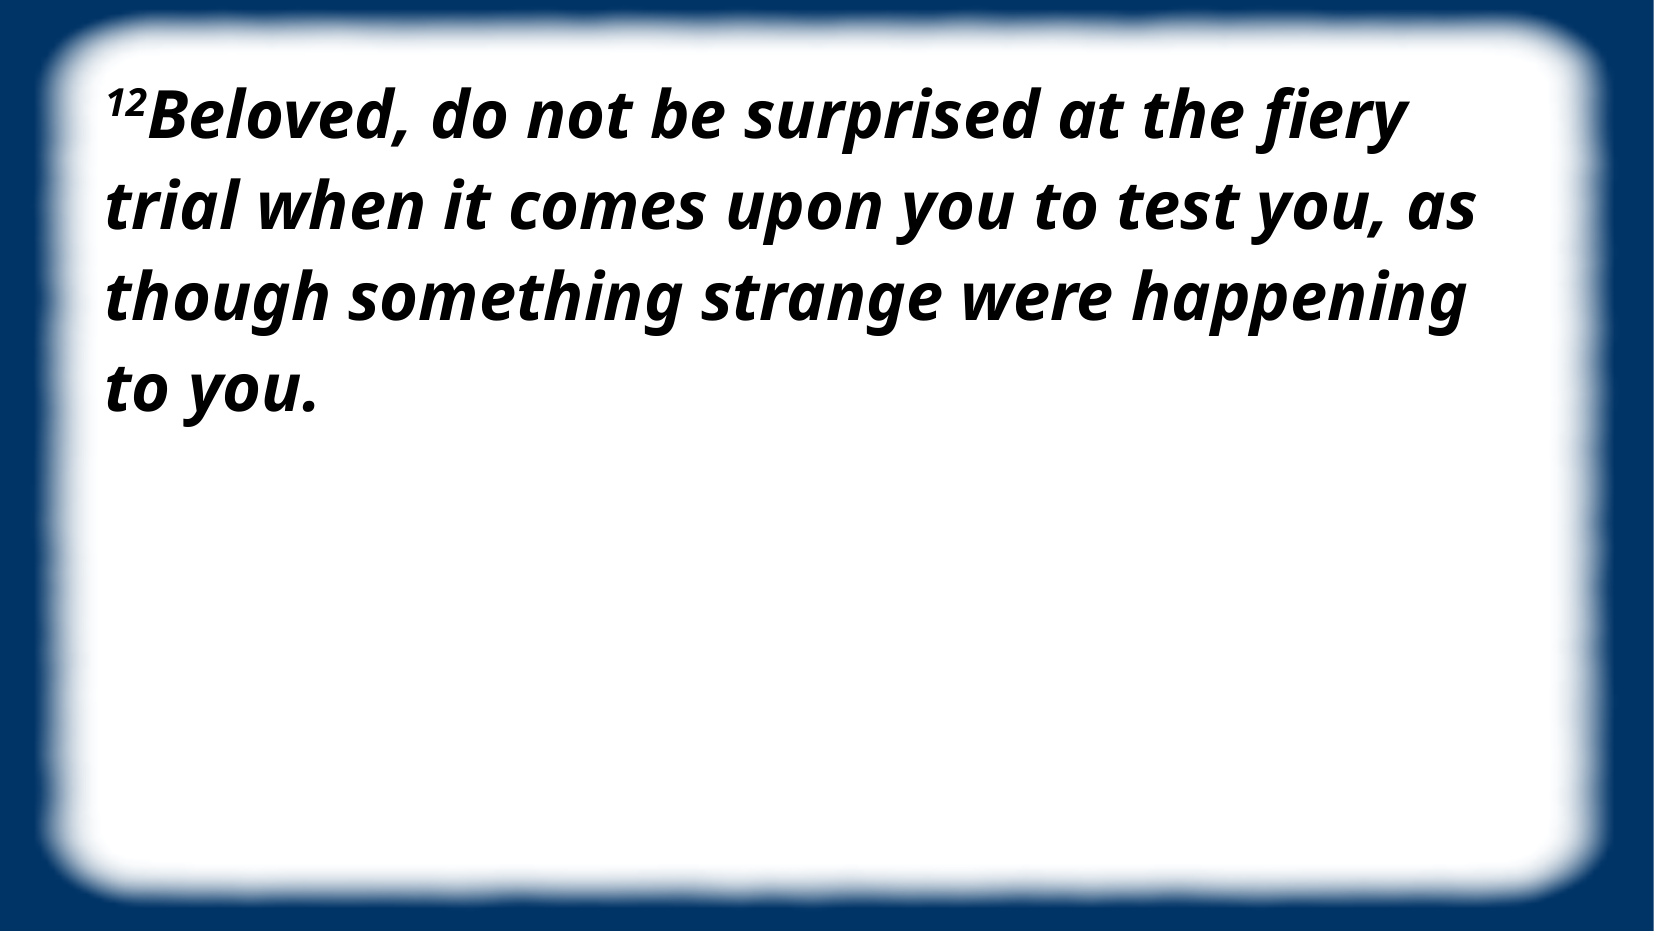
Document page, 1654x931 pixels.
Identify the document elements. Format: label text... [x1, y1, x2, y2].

text_box 12Beloved, do not be surprised at the fiery trial when it comes upon you to test you, as though something strange were happening to you. [90, 60, 1546, 342]
picture [0, 0, 1654, 931]
